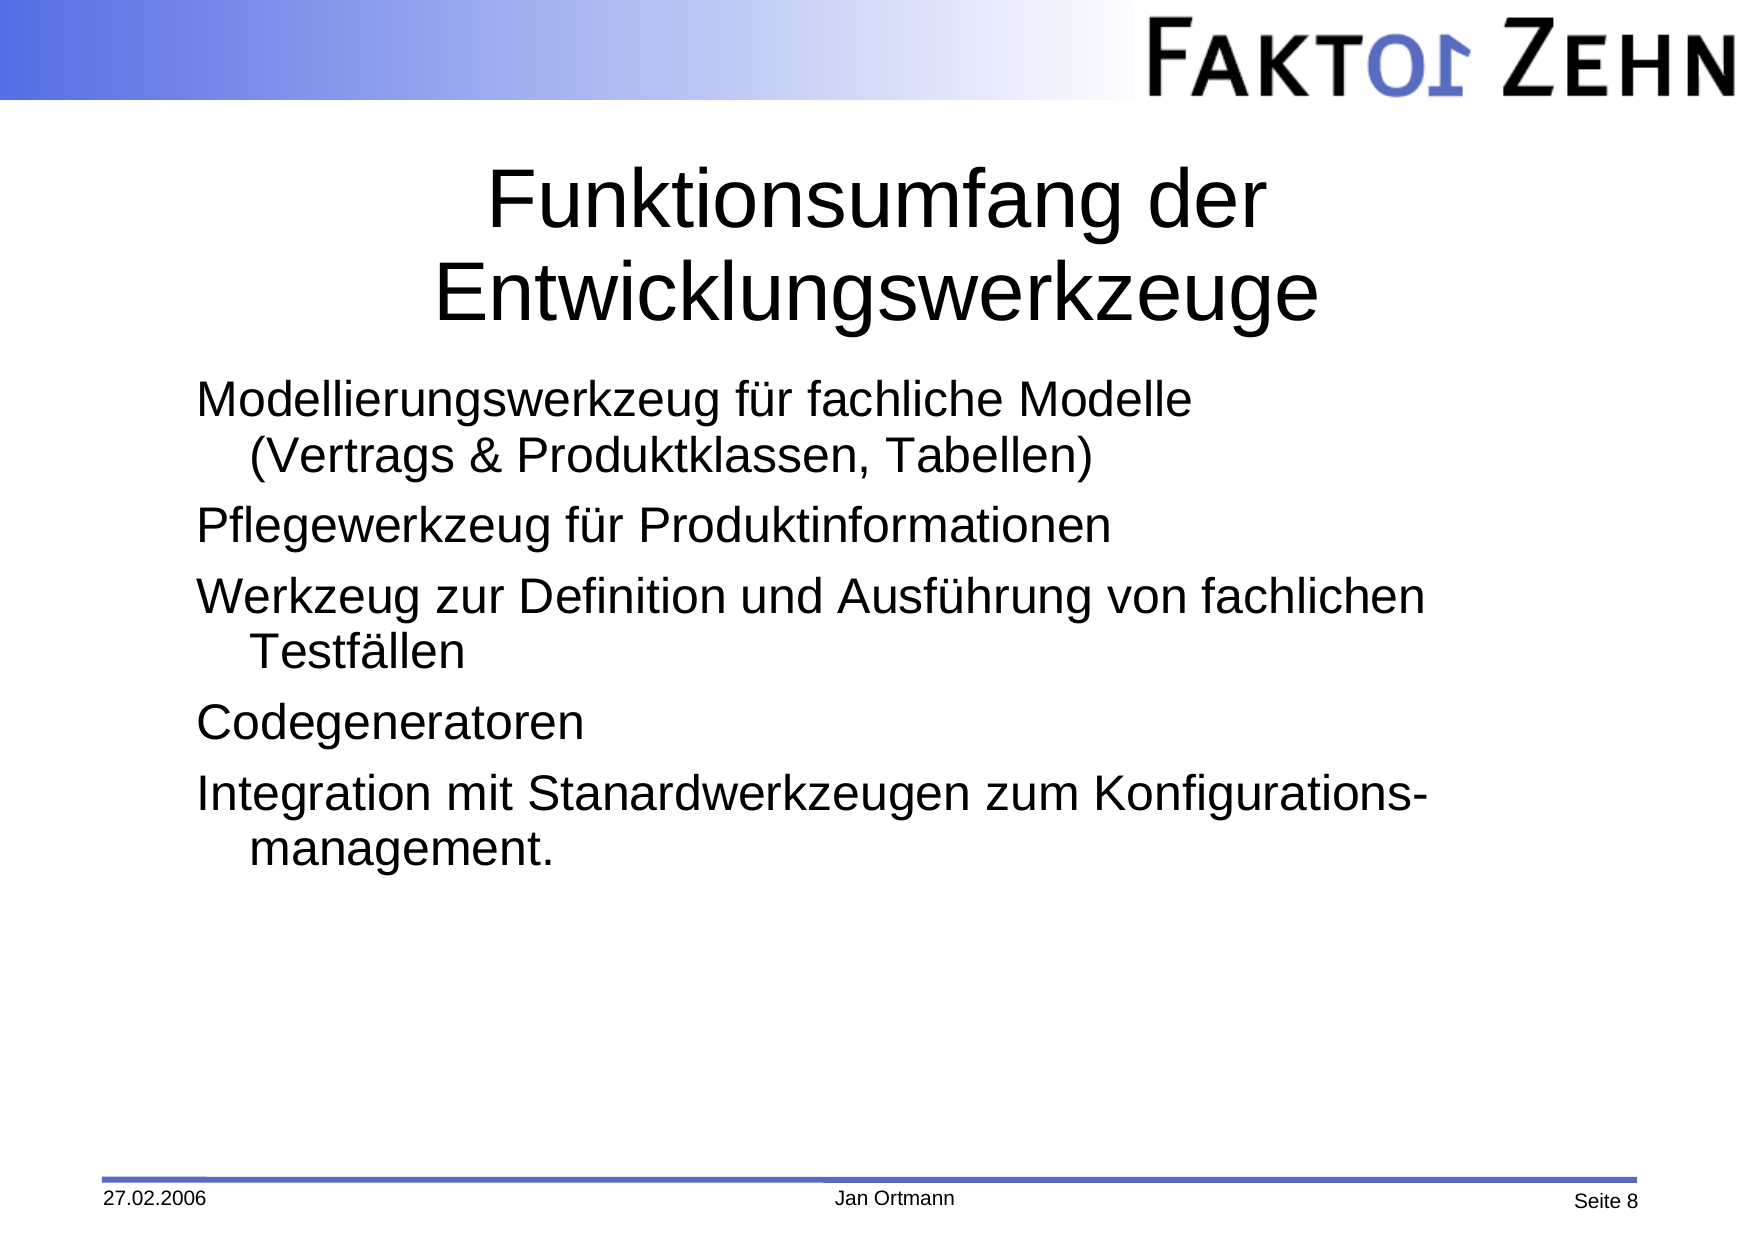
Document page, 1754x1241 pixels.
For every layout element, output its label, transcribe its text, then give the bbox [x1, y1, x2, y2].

list Modellierungswerkzeug für fachliche Modelle (Vertrags & Produktklassen, Tabellen) Pflegewerkzeug für Produktinformationen Werkzeug zur Definition und Ausführung von fachlichen Testfällen Codegeneratoren Integration mit Stanardwerkzeugen zum Konfigurations-management. [179, 371, 1576, 1078]
picture [1133, 2, 1749, 105]
title Funktionsumfang der Entwicklungswerkzeuge [179, 142, 1576, 349]
